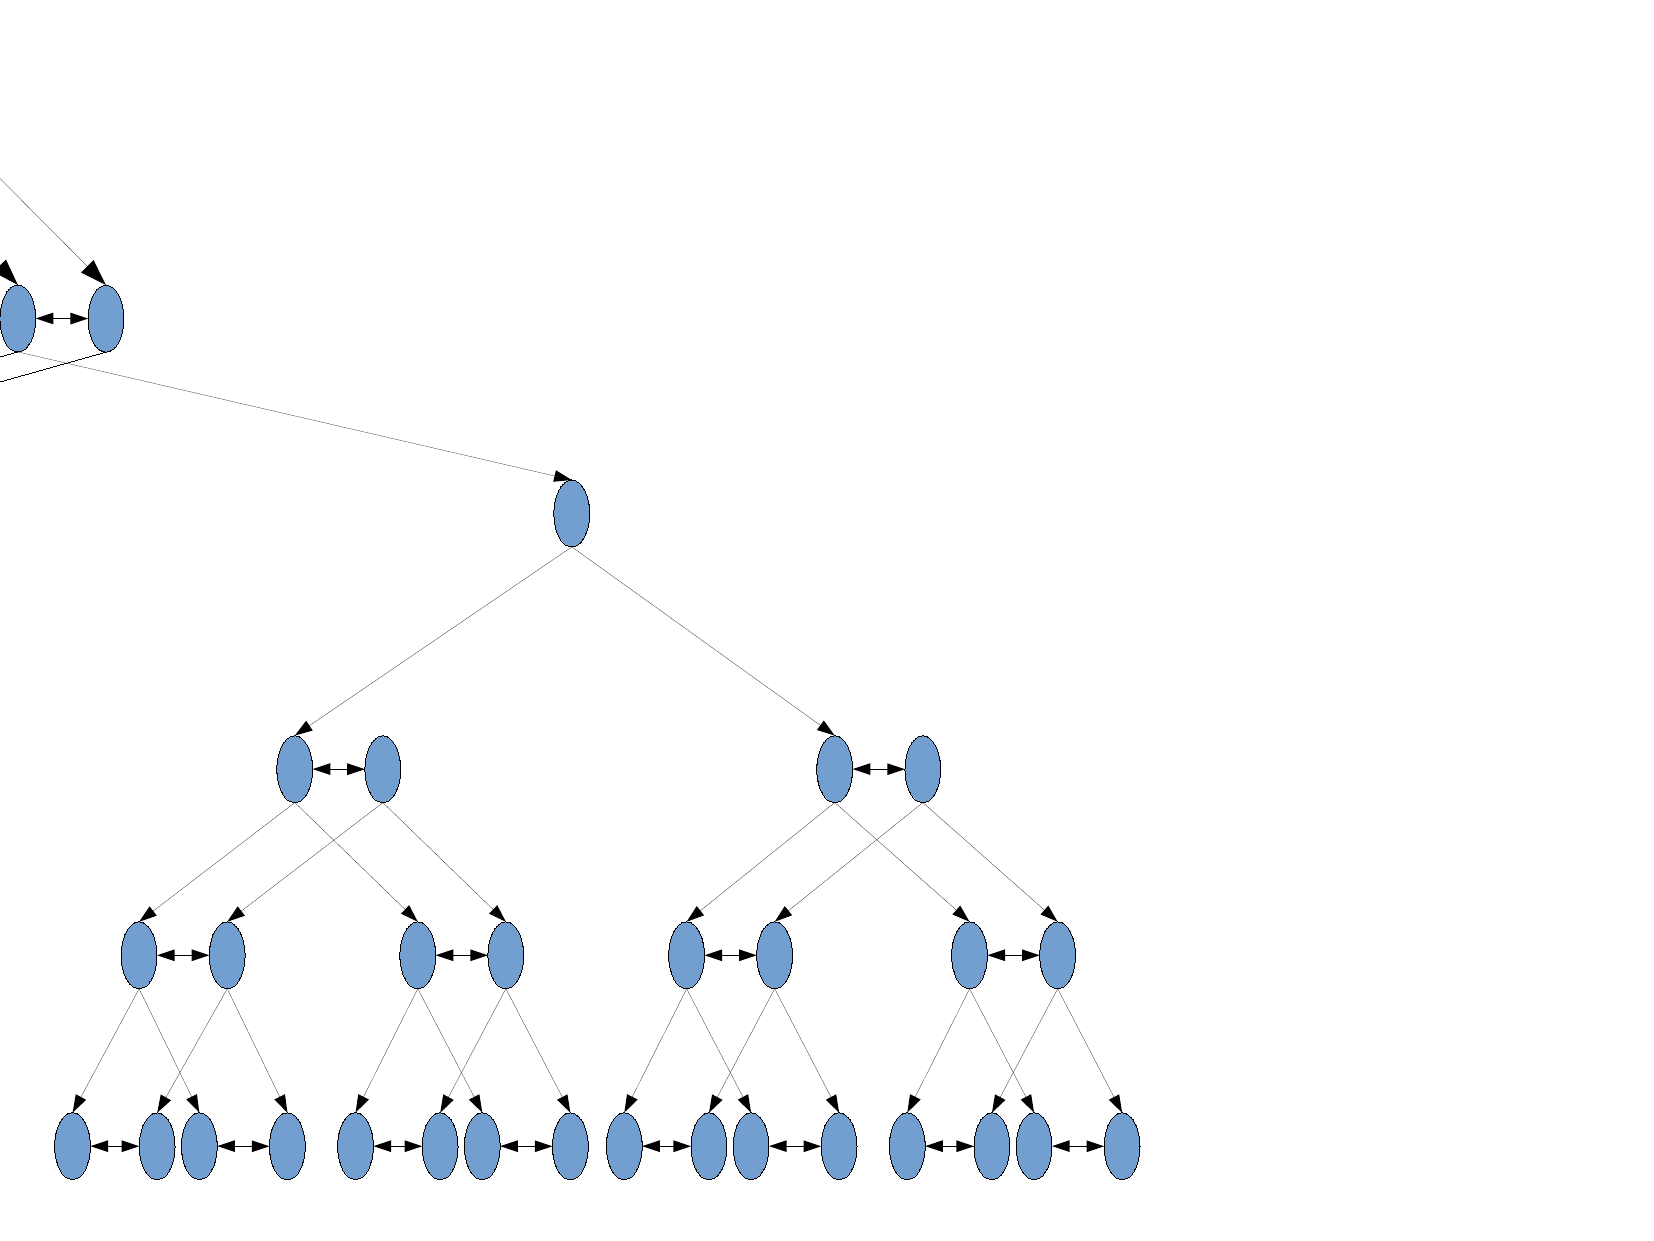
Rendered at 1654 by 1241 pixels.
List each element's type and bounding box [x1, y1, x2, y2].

text_box [269, 1112, 306, 1180]
text_box [181, 1112, 218, 1180]
text_box [904, 735, 941, 803]
text_box [88, 285, 124, 352]
text_box [0, 284, 36, 352]
text_box [1016, 1112, 1052, 1180]
text_box [422, 1112, 459, 1180]
text_box [1104, 1112, 1141, 1180]
text_box [756, 921, 793, 989]
text_box [139, 1112, 176, 1180]
text_box [821, 1112, 858, 1180]
text_box [552, 1112, 589, 1180]
text_box [668, 921, 705, 989]
text_box [1039, 921, 1076, 989]
text_box [209, 921, 246, 989]
text_box [816, 735, 853, 803]
text_box [464, 1112, 501, 1180]
text_box [606, 1112, 643, 1180]
text_box [54, 1112, 91, 1180]
text_box [276, 735, 313, 803]
text_box [364, 735, 401, 803]
text_box [691, 1112, 727, 1180]
text_box [951, 921, 988, 989]
text_box [399, 921, 436, 989]
text_box [487, 921, 524, 989]
text_box [337, 1112, 374, 1180]
text_box [121, 921, 157, 989]
text_box [553, 479, 590, 547]
text_box [974, 1112, 1010, 1180]
text_box [889, 1112, 926, 1180]
text_box [733, 1112, 769, 1180]
